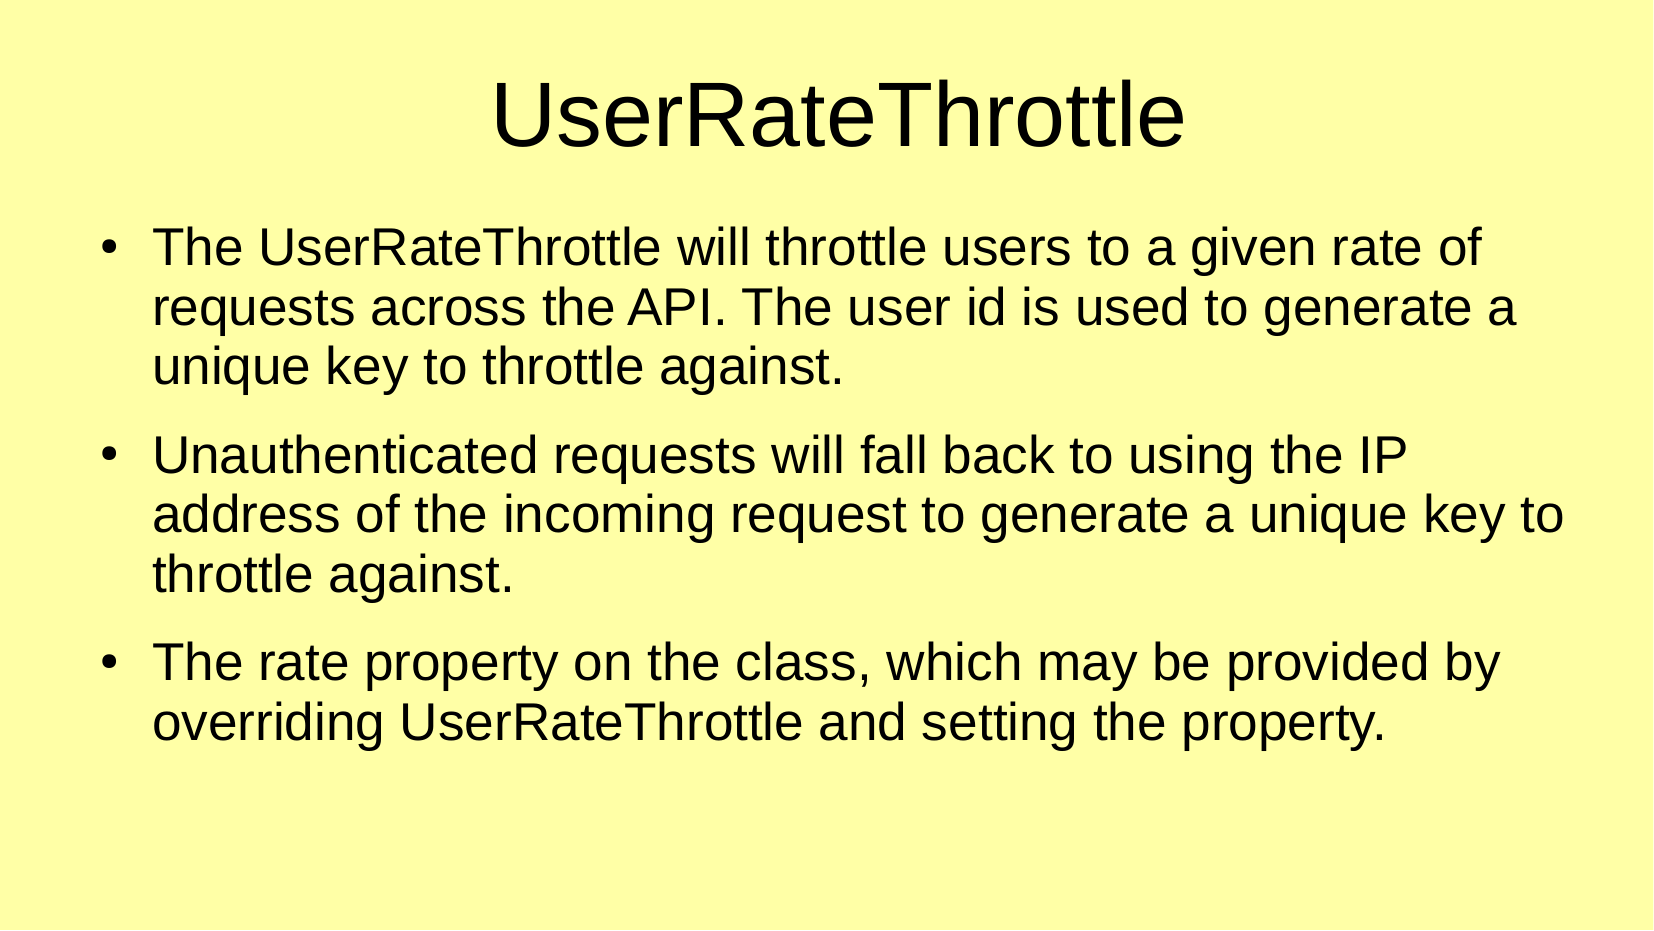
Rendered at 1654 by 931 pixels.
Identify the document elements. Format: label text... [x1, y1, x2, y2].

list The UserRateThrottle will throttle users to a given rate of requests across the API. The user id is used to generate a unique key to throttle against. Unauthenticated requests will fall back to using the IP address of the incoming request to generate a unique key to throttle against. The rate property on the class, which may be provided by overriding UserRateThrottle and setting the property. [82, 217, 1571, 758]
title UserRateThrottle [82, 37, 1571, 193]
